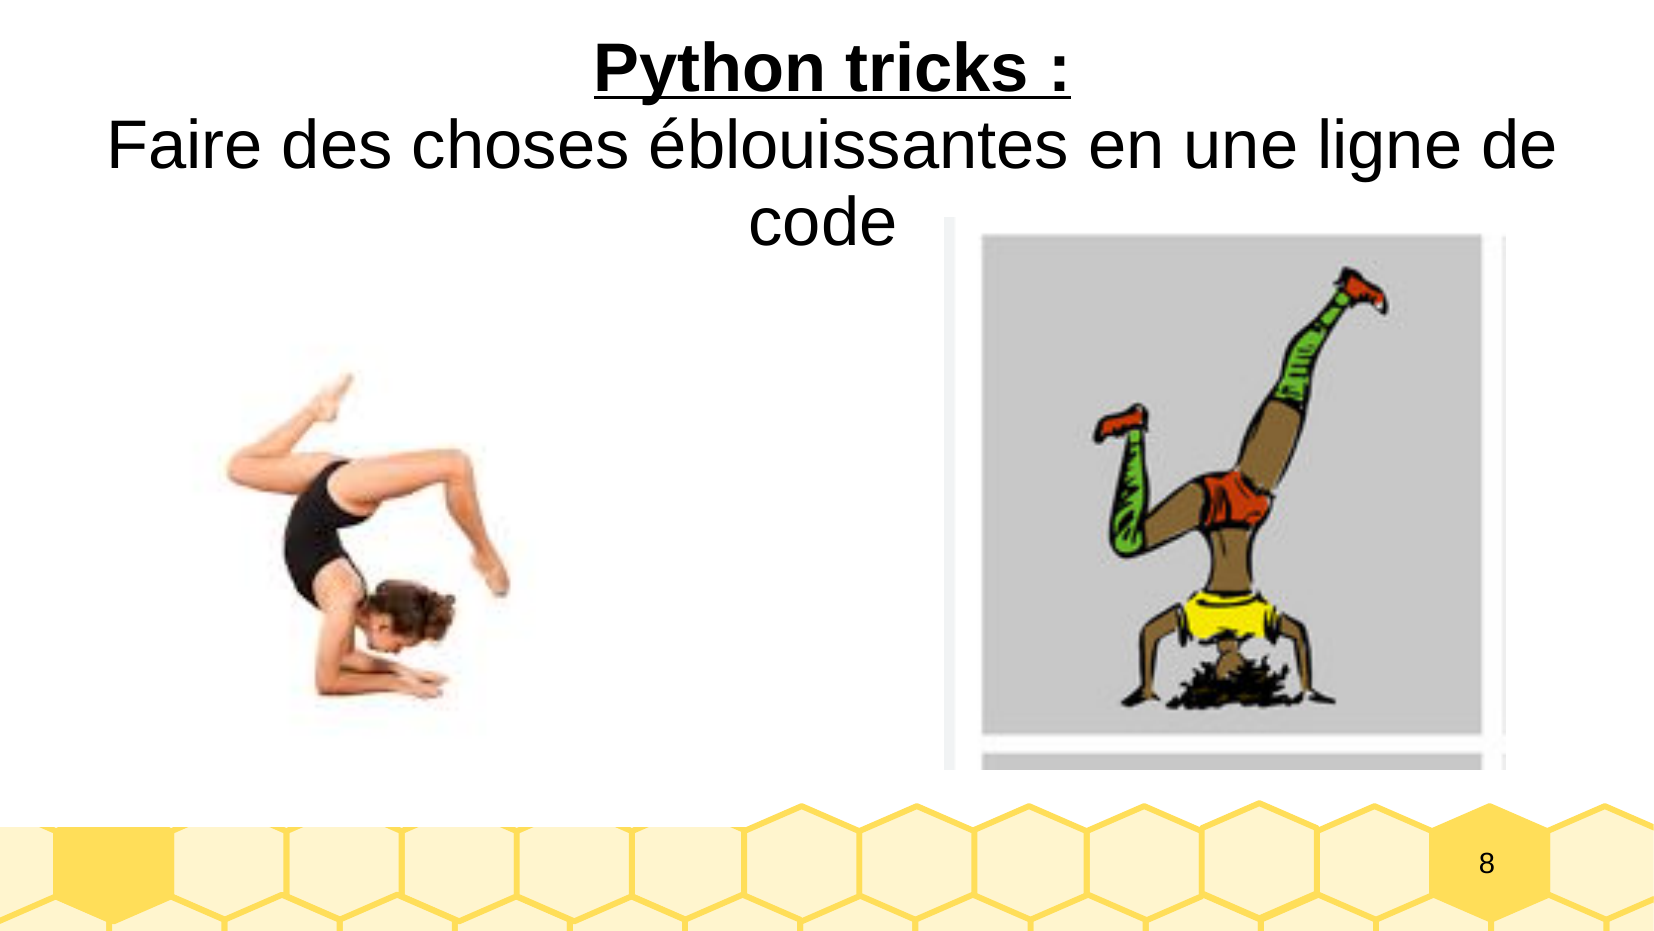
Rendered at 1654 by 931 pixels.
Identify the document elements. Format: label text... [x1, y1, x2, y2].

picture [0, 201, 745, 827]
picture [944, 217, 1506, 770]
title Python tricks : Faire des choses éblouissantes en une ligne de code [88, 29, 1577, 260]
